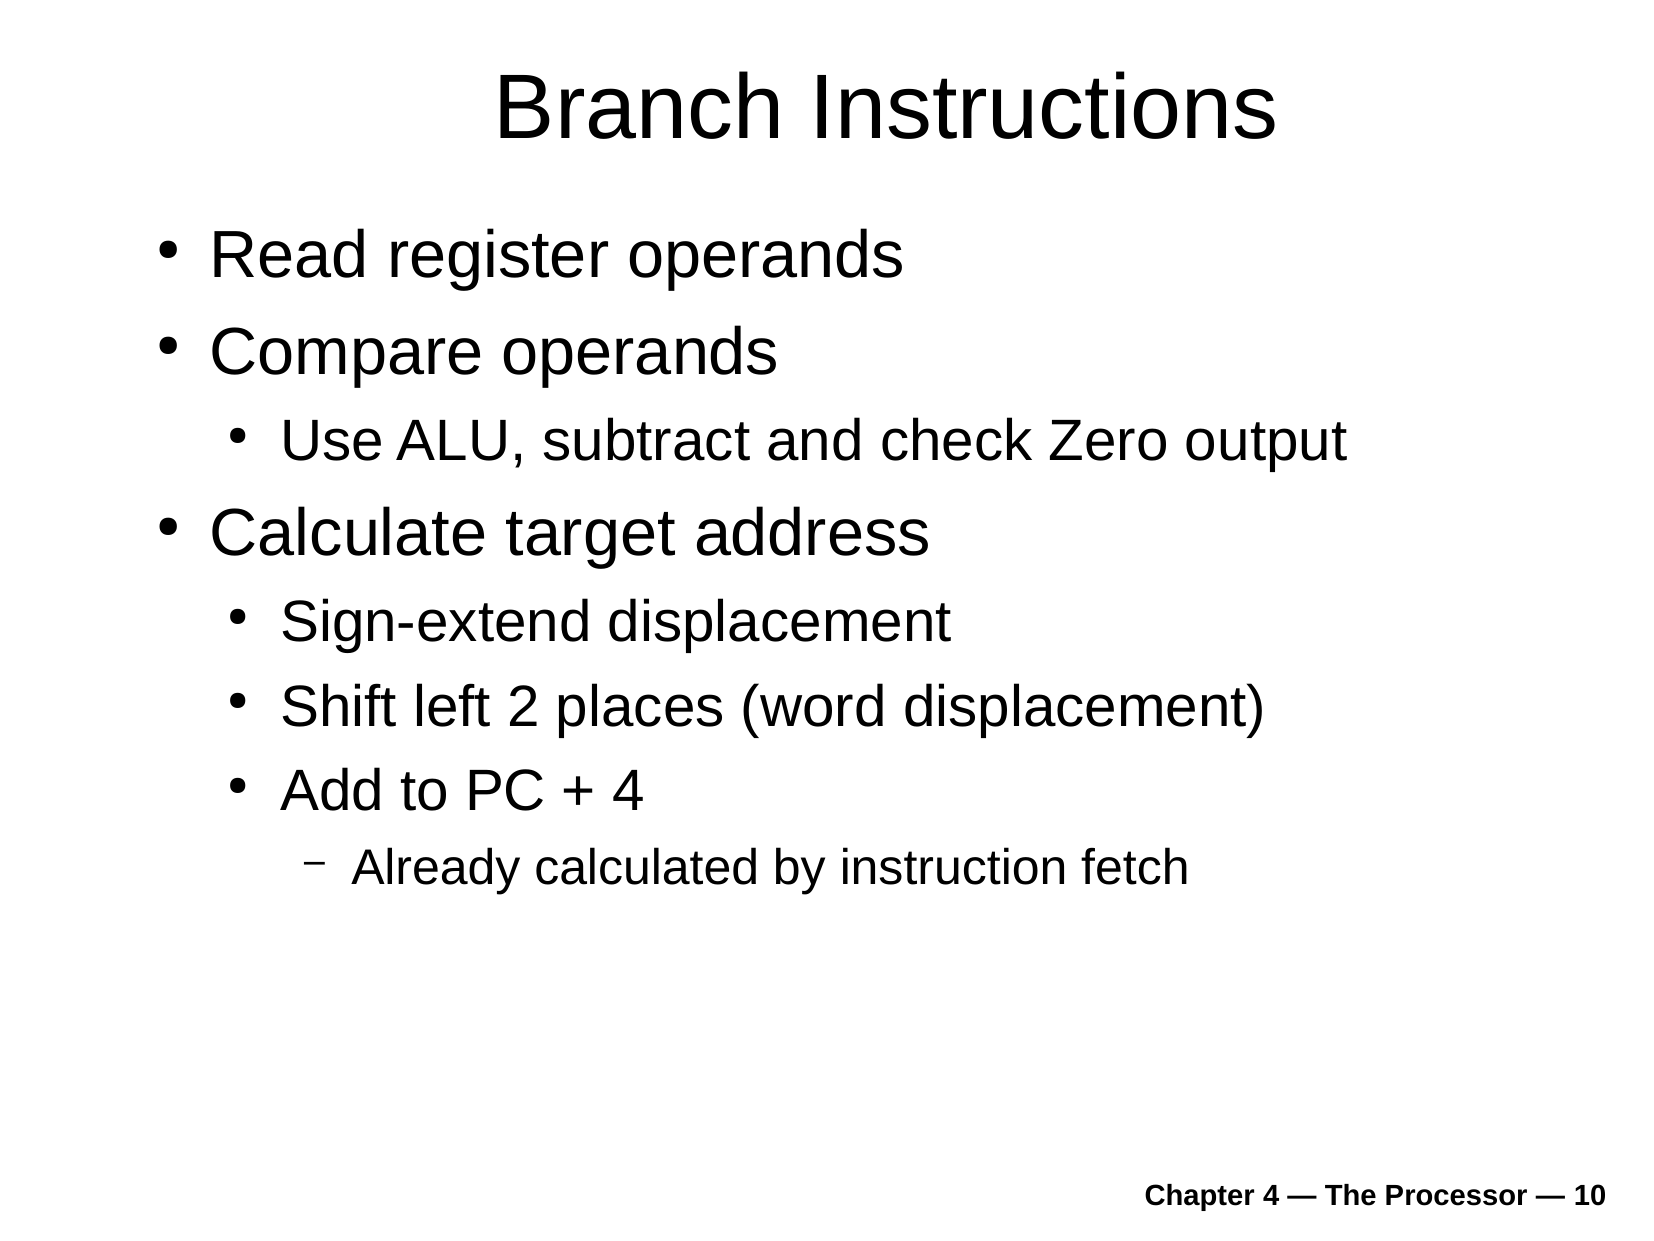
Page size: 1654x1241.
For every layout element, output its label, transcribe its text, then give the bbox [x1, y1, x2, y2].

list Read register operands Compare operands Use ALU, subtract and check Zero output Calculate target address Sign-extend displacement Shift left 2 places (word displacement) Add to PC + 4 Already calculated by instruction fetch [123, 203, 1620, 1128]
title Branch Instructions [123, 26, 1618, 165]
text_box Chapter 4 — The Processor — <number> [305, 1153, 1622, 1219]
